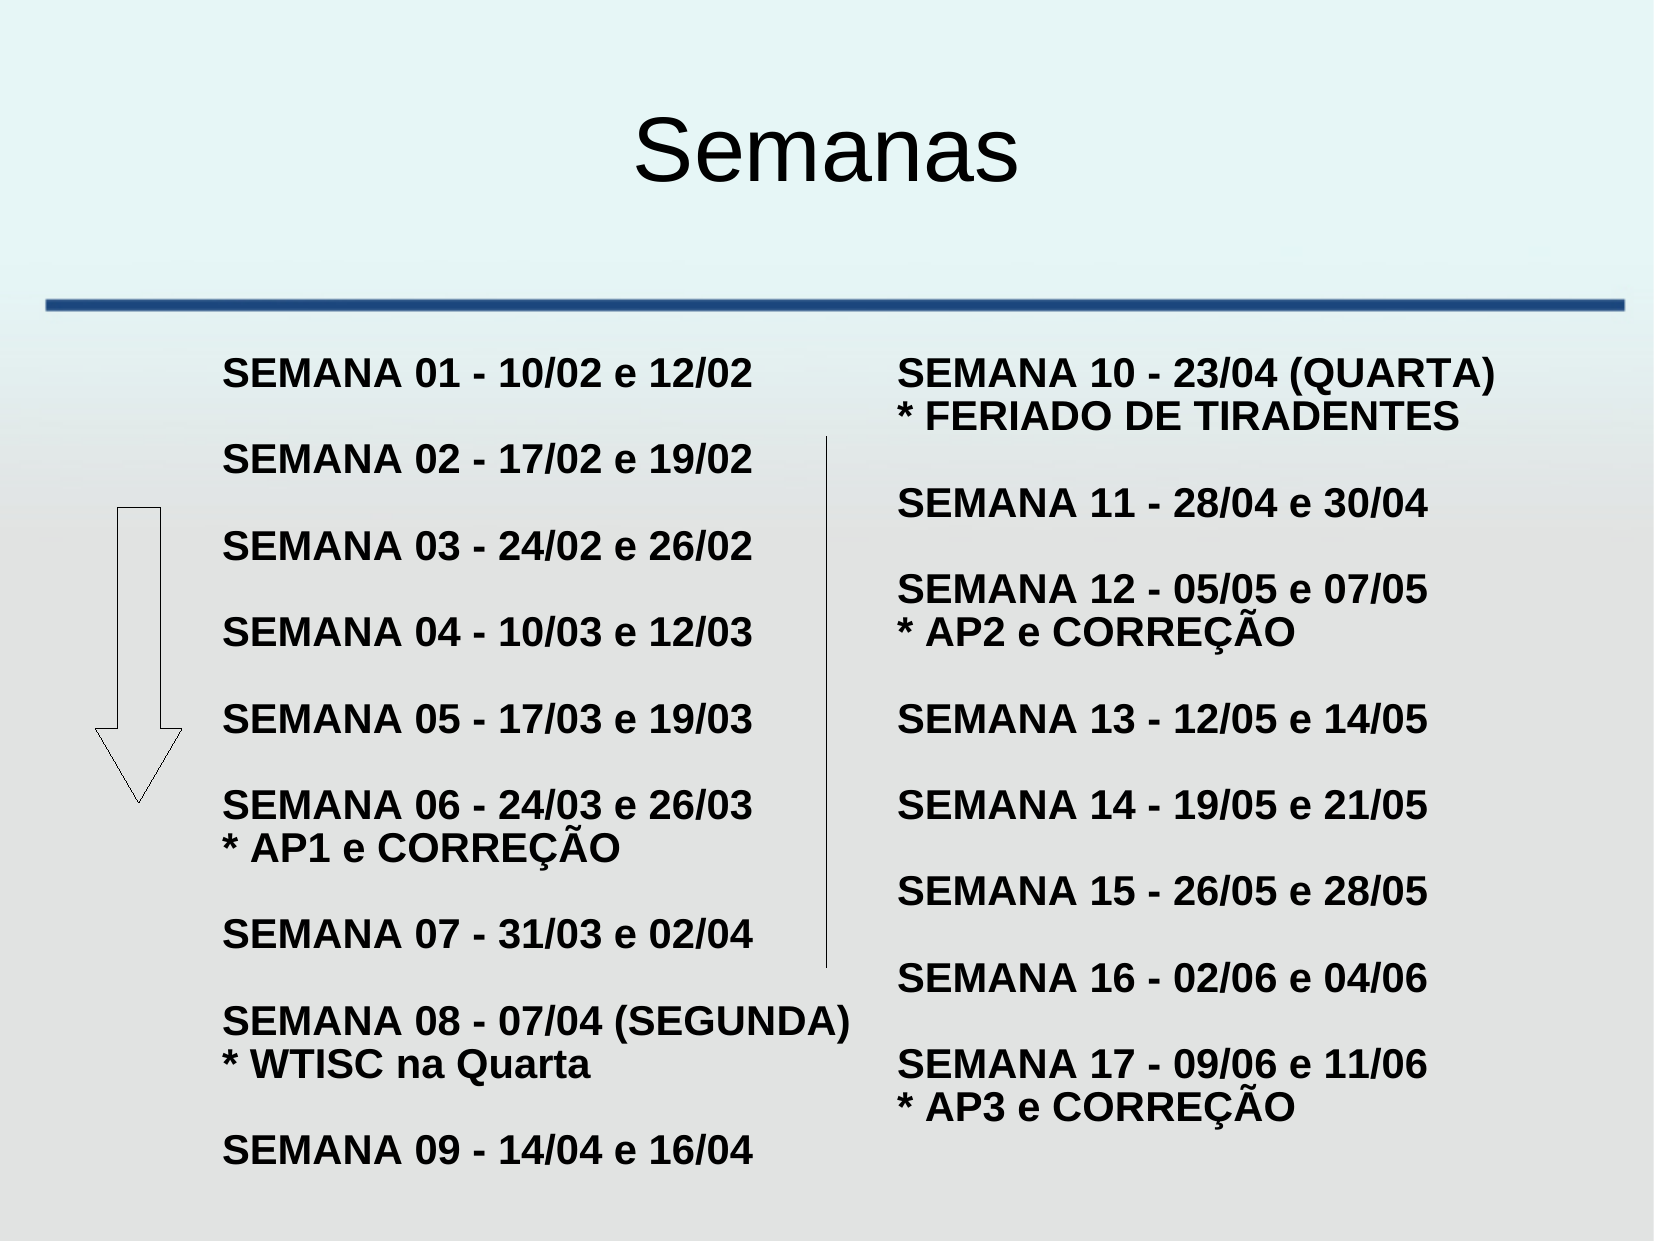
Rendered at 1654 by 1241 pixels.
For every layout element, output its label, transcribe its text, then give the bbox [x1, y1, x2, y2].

title Semanas [29, 56, 1625, 249]
title SEMANA 01 - 10/02 e 12/02 SEMANA 10 - 23/04 (QUARTA) * FERIADO DE TIRADENTES SEMANA 02 - 17/02 e 19/02 SEMANA 11 - 28/04 e 30/04 SEMANA 03 - 24/02 e 26/02 SEMANA 12 - 05/05 e 07/05 SEMANA 04 - 10/03 e 12/03 * AP2 e CORREÇÃO SEMANA 05 - 17/03 e 19/03 SEMANA 13 - 12/05 e 14/05 SEMANA 06 - 24/03 e 26/03 SEMANA 14 - 19/05 e 21/05 * AP1 e CORREÇÃO SEMANA 15 - 26/05 e 28/05 SEMANA 07 - 31/03 e 02/04 SEMANA 16 - 02/06 e 04/06 SEMANA 08 - 07/04 (SEGUNDA) * WTISC na Quarta SEMANA 17 - 09/06 e 11/06 * AP3 e CORREÇÃO SEMANA 09 - 14/04 e 16/04 [222, 351, 1503, 1176]
text_box [95, 507, 182, 803]
picture [0, 0, 1654, 1241]
